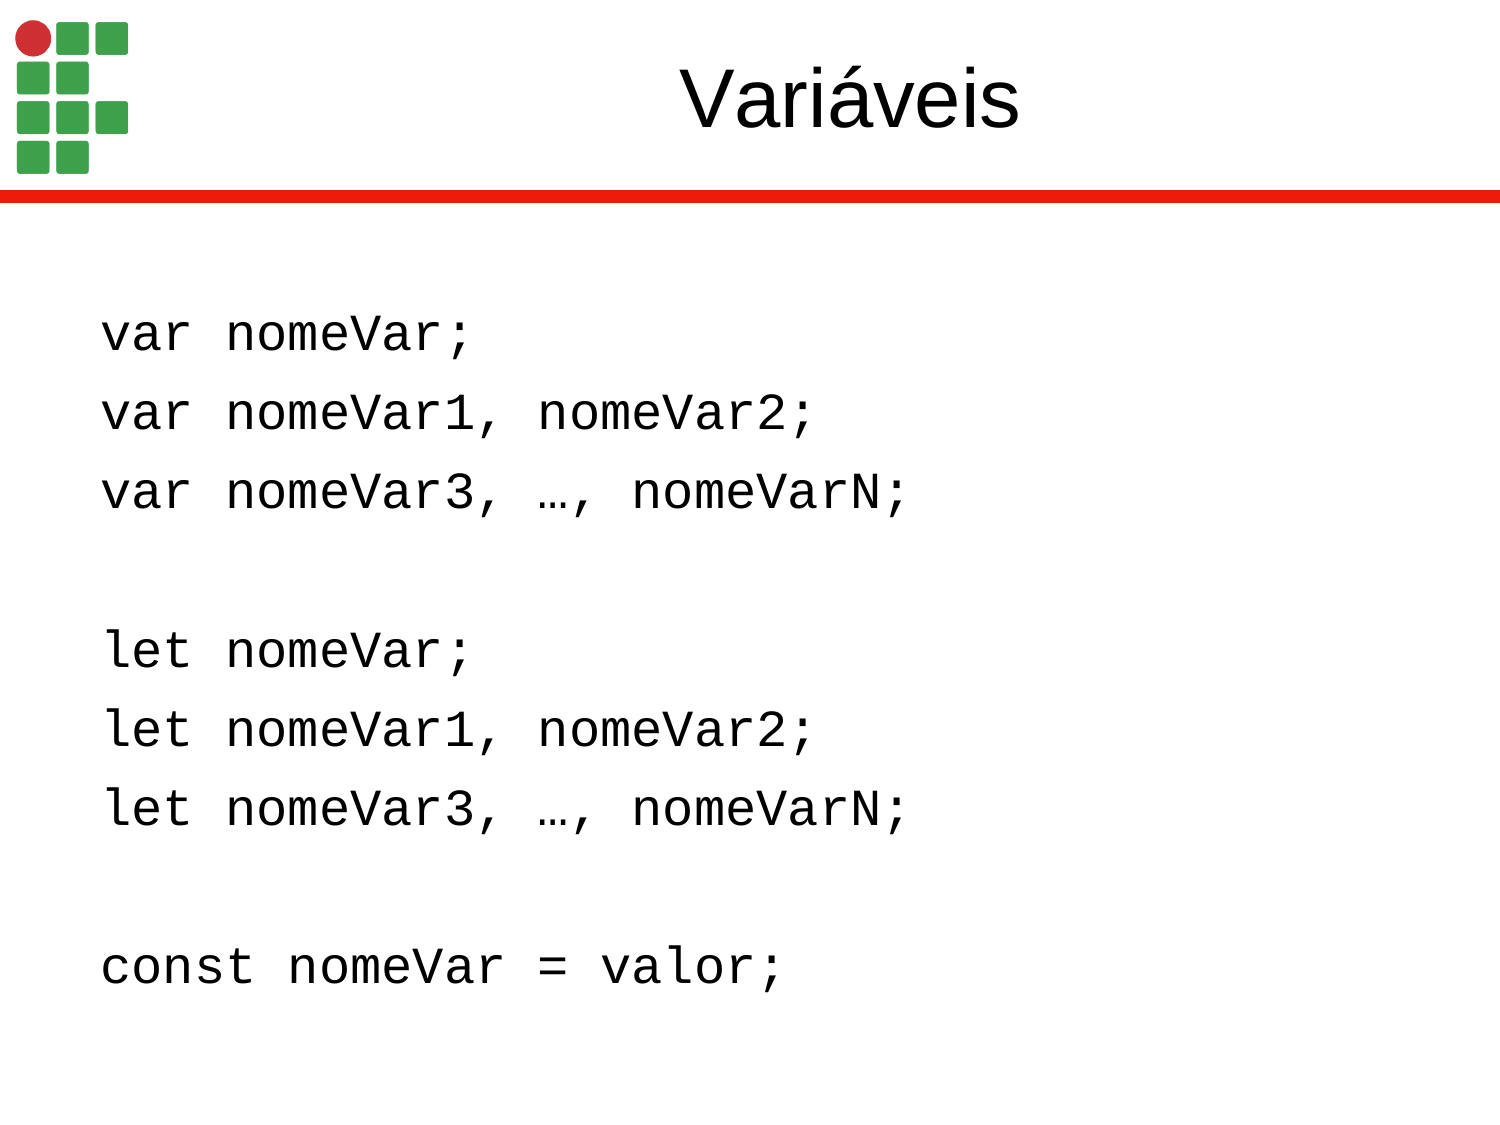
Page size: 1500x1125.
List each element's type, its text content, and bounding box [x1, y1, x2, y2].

picture [14, 16, 130, 178]
title Variáveis [230, 0, 1471, 202]
list var nomeVar; var nomeVar1, nomeVar2; var nomeVar3, …, nomeVarN; let nomeVar; let nomeVar1, nomeVar2; let nomeVar3, …, nomeVarN; const nomeVar = valor; [29, 207, 1471, 1087]
